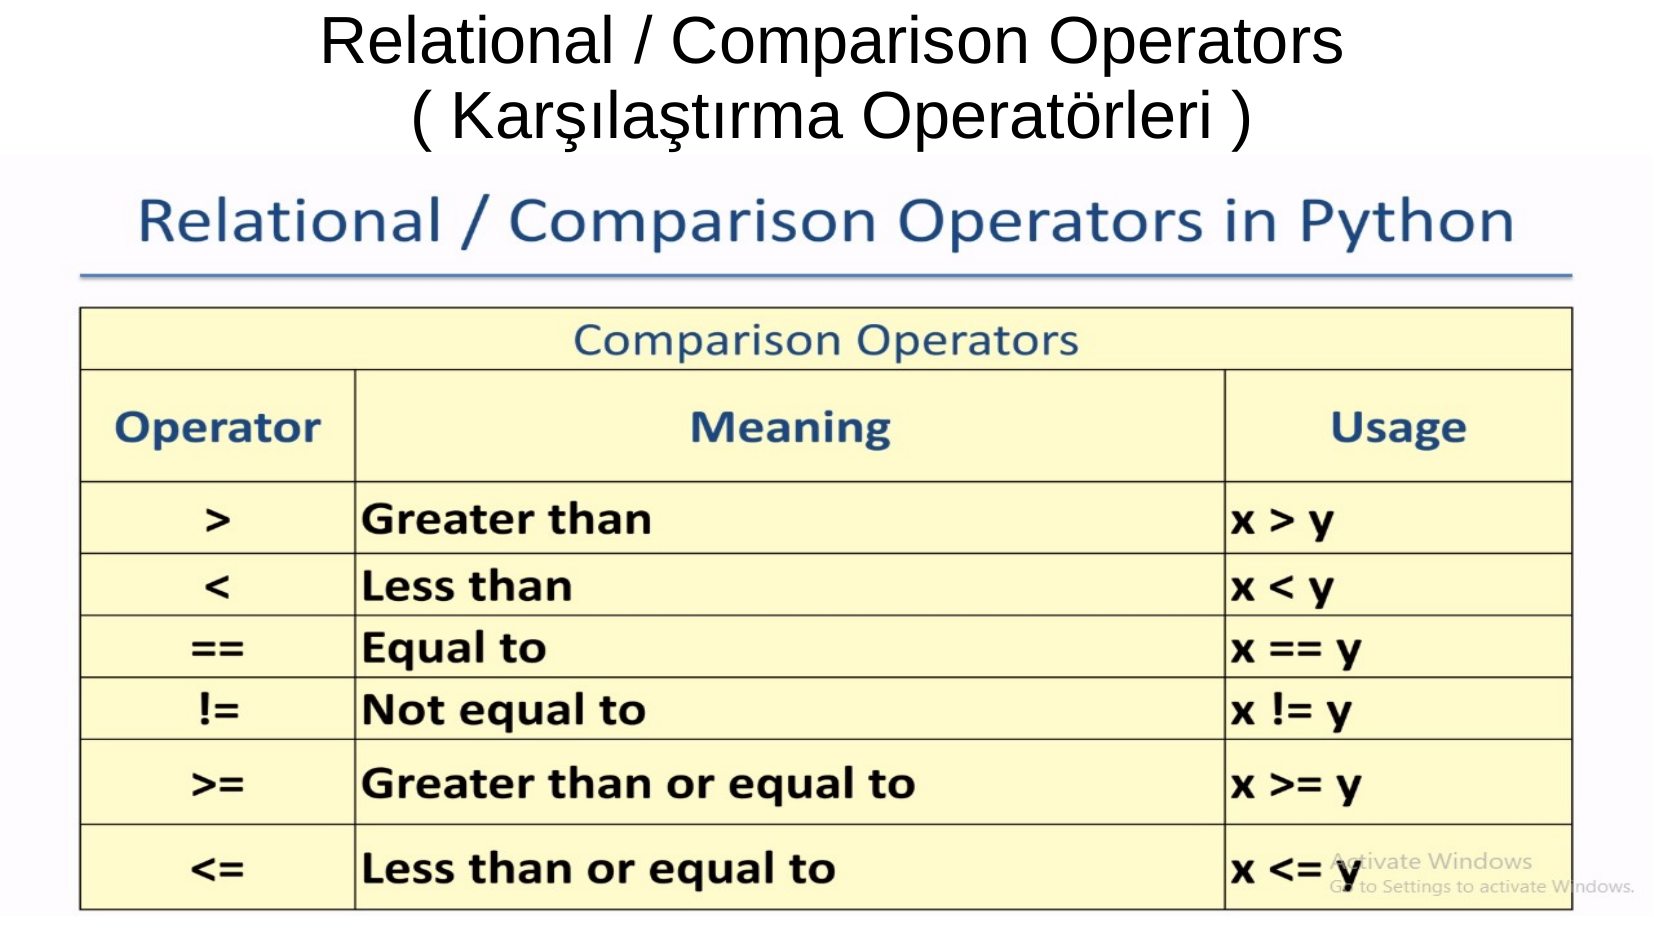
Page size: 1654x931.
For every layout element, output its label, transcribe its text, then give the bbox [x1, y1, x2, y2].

picture [0, 155, 1654, 916]
title Relational / Comparison Operators ( Karşılaştırma Operatörleri ) [88, 0, 1577, 155]
